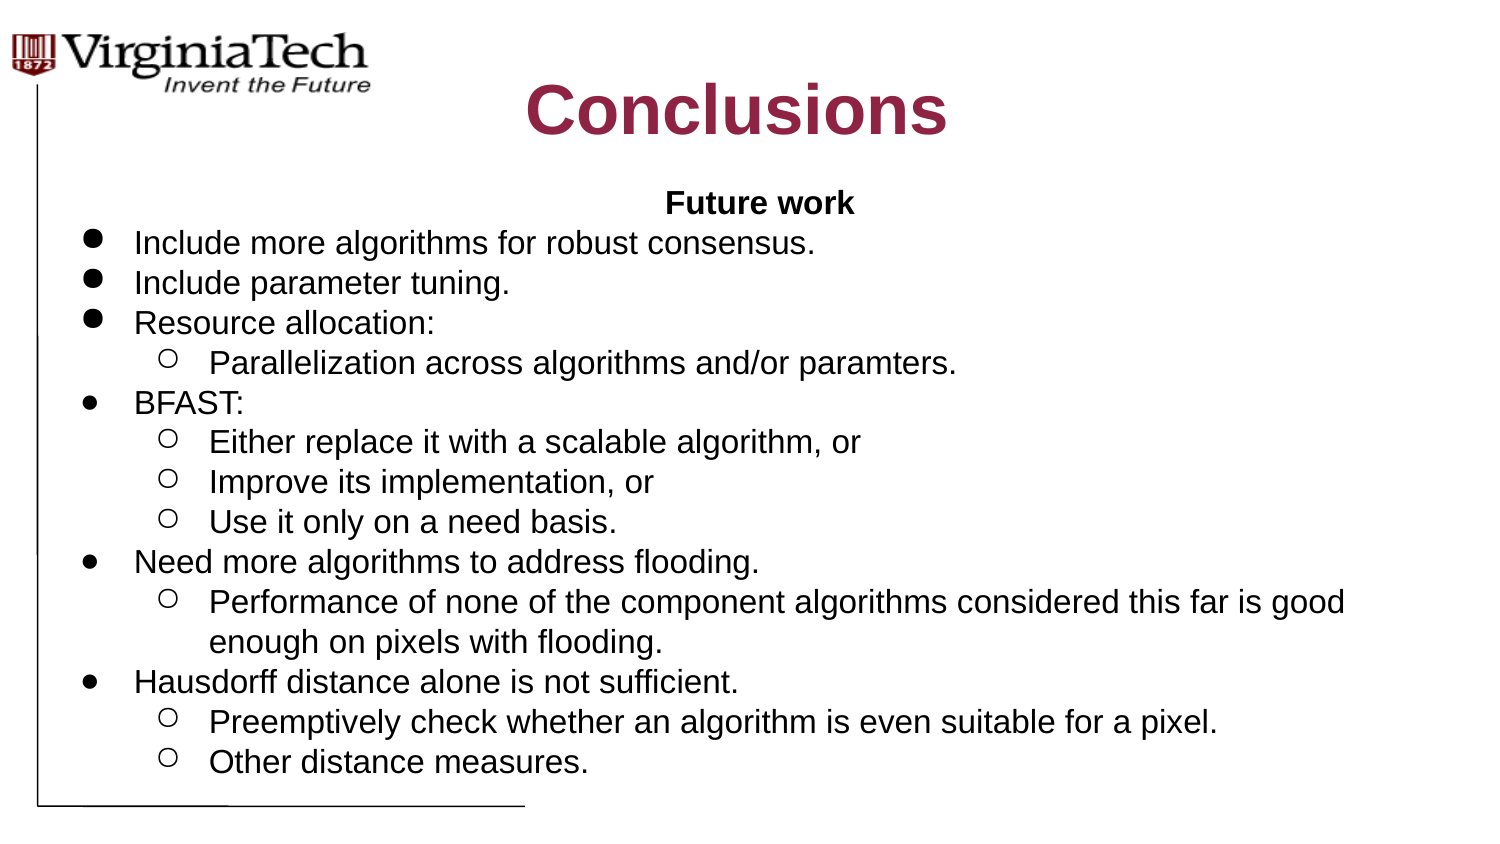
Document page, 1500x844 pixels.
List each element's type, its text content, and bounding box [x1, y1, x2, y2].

picture [12, 32, 372, 94]
title Conclusions [90, 56, 1385, 149]
text_box Future work Include more algorithms for robust consensus. Include parameter tuning. Resource allocation: Parallelization across algorithms and/or paramters. BFAST: Either replace it with a scalable algorithm, or Improve its implementation, or Use it only on a need basis. Need more algorithms to address flooding. Performance of none of the component algorithms considered this far is good enough on pixels with flooding. Hausdorff distance alone is not sufficient. Preemptively check whether an algorithm is even suitable for a pixel. Other distance measures. [43, 166, 1477, 803]
